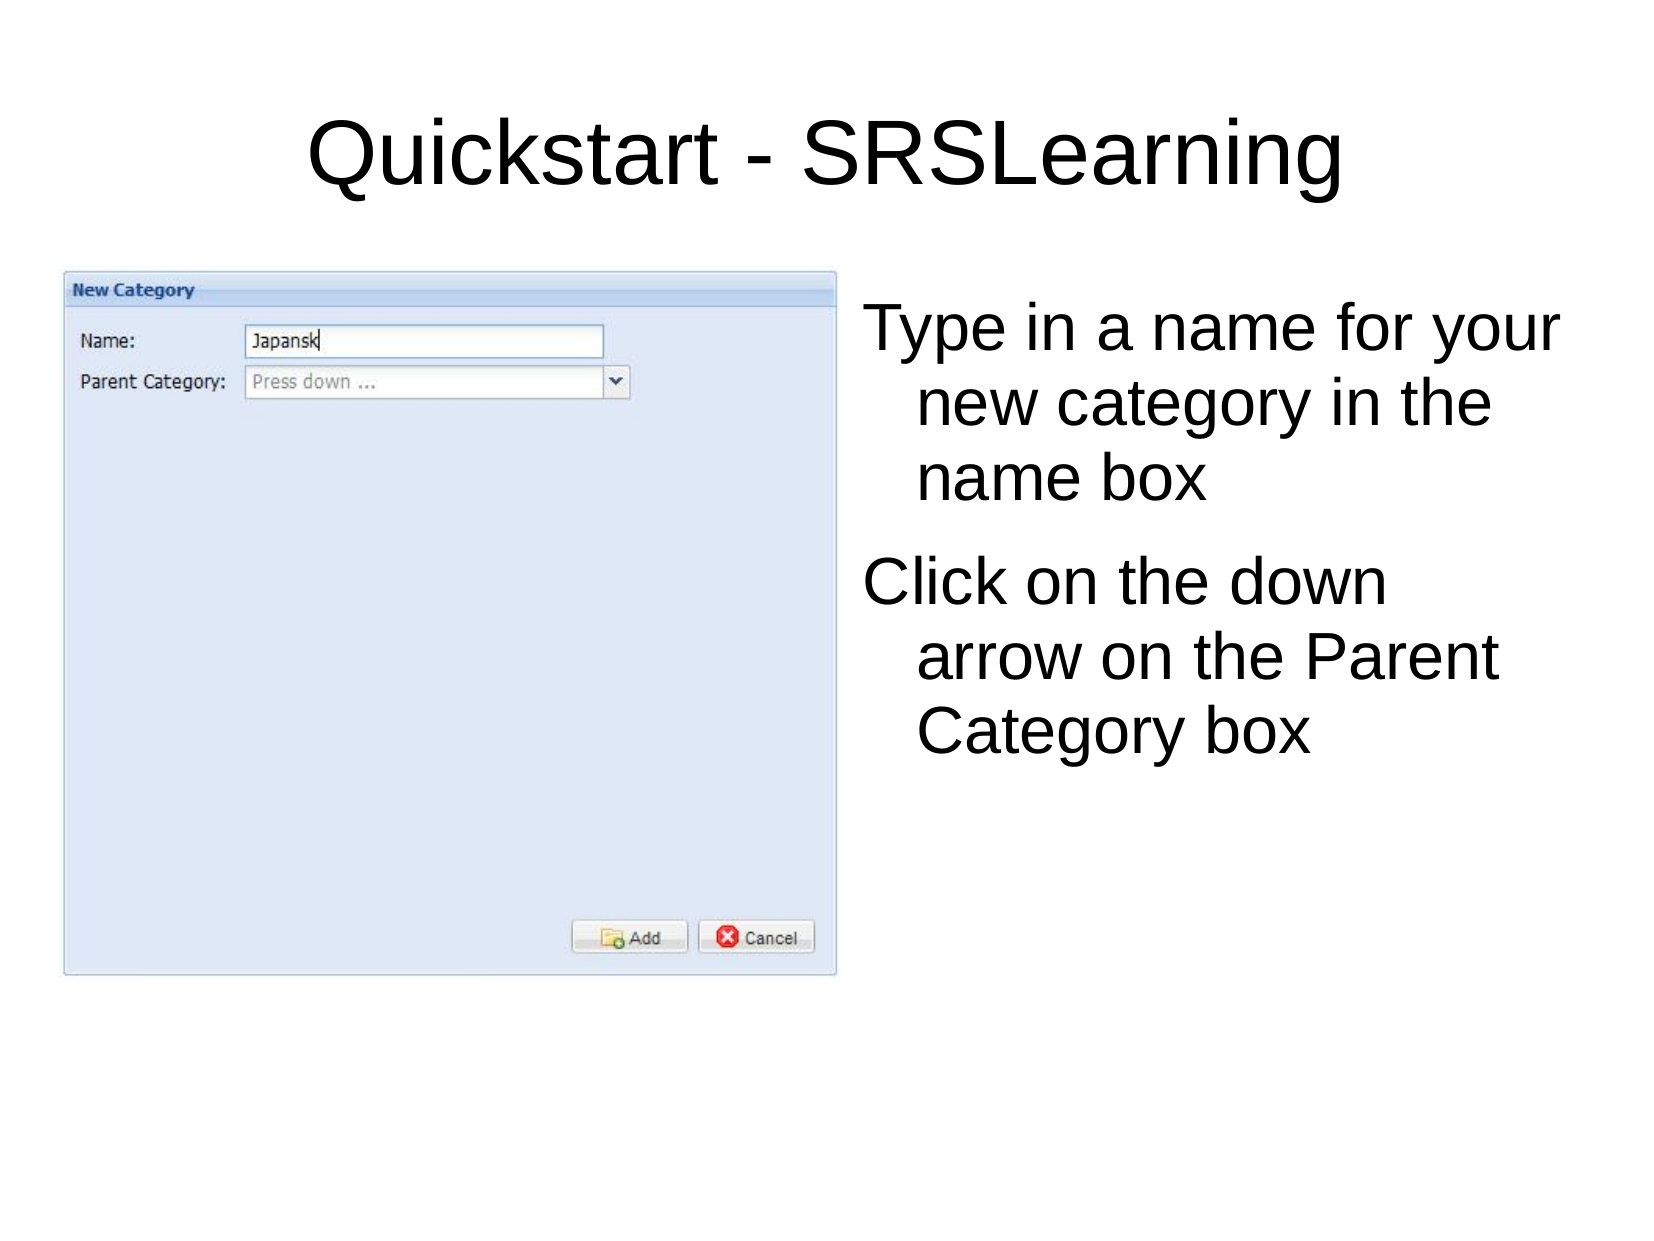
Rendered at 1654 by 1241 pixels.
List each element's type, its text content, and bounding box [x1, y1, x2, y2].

list Type in a name for your new category in the name box Click on the down arrow on the Parent Category box [845, 290, 1572, 1109]
title Quickstart - SRSLearning [82, 49, 1571, 257]
picture [59, 265, 842, 979]
